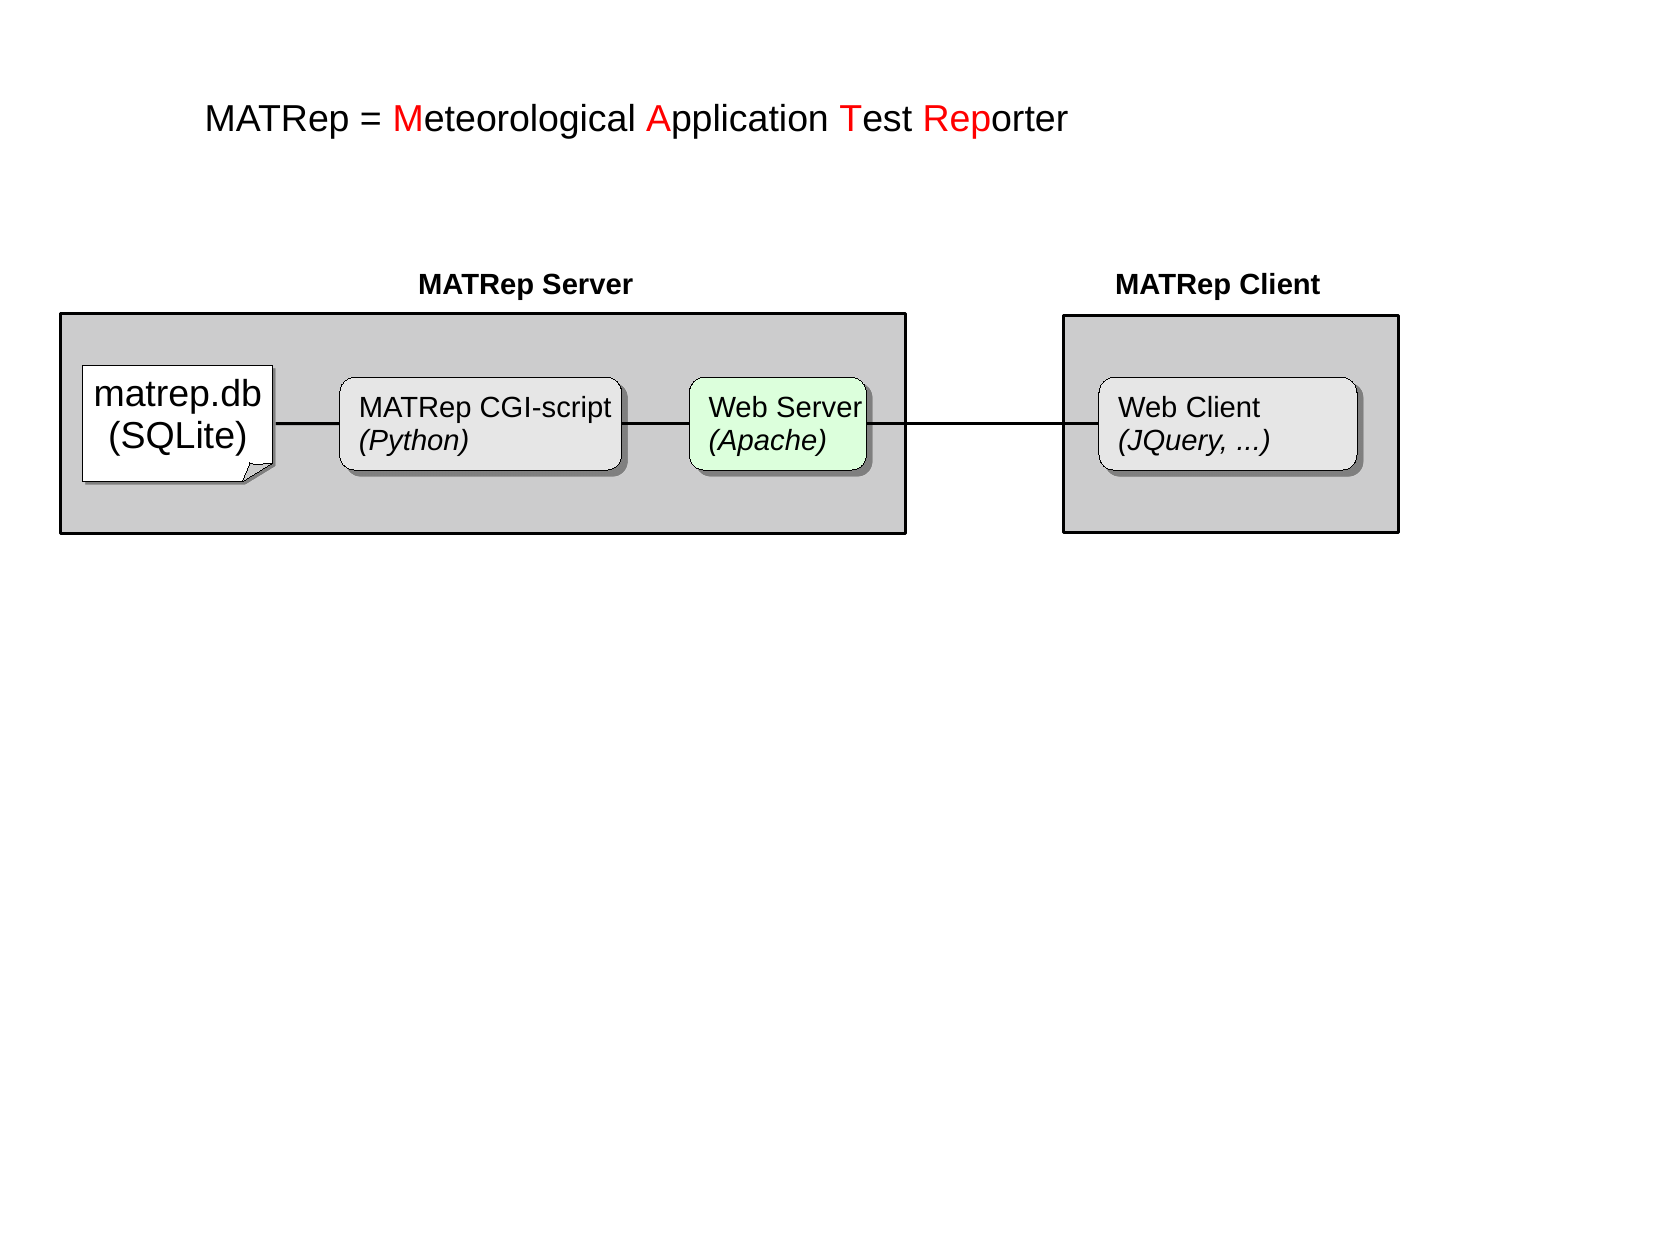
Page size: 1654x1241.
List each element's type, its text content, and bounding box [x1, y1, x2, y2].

text_box MATRep CGI-script (Python) [339, 377, 622, 471]
text_box matrep.db (SQLite) [82, 365, 273, 482]
text_box MATRep = Meteorological Application Test Reporter [189, 90, 927, 153]
text_box [1063, 315, 1399, 533]
text_box Web Server (Apache) [689, 377, 867, 471]
text_box Web Client (JQuery, ...) [1098, 377, 1358, 471]
text_box MATRep Server [403, 260, 649, 314]
text_box [60, 313, 906, 534]
text_box MATRep Client [1100, 260, 1336, 314]
